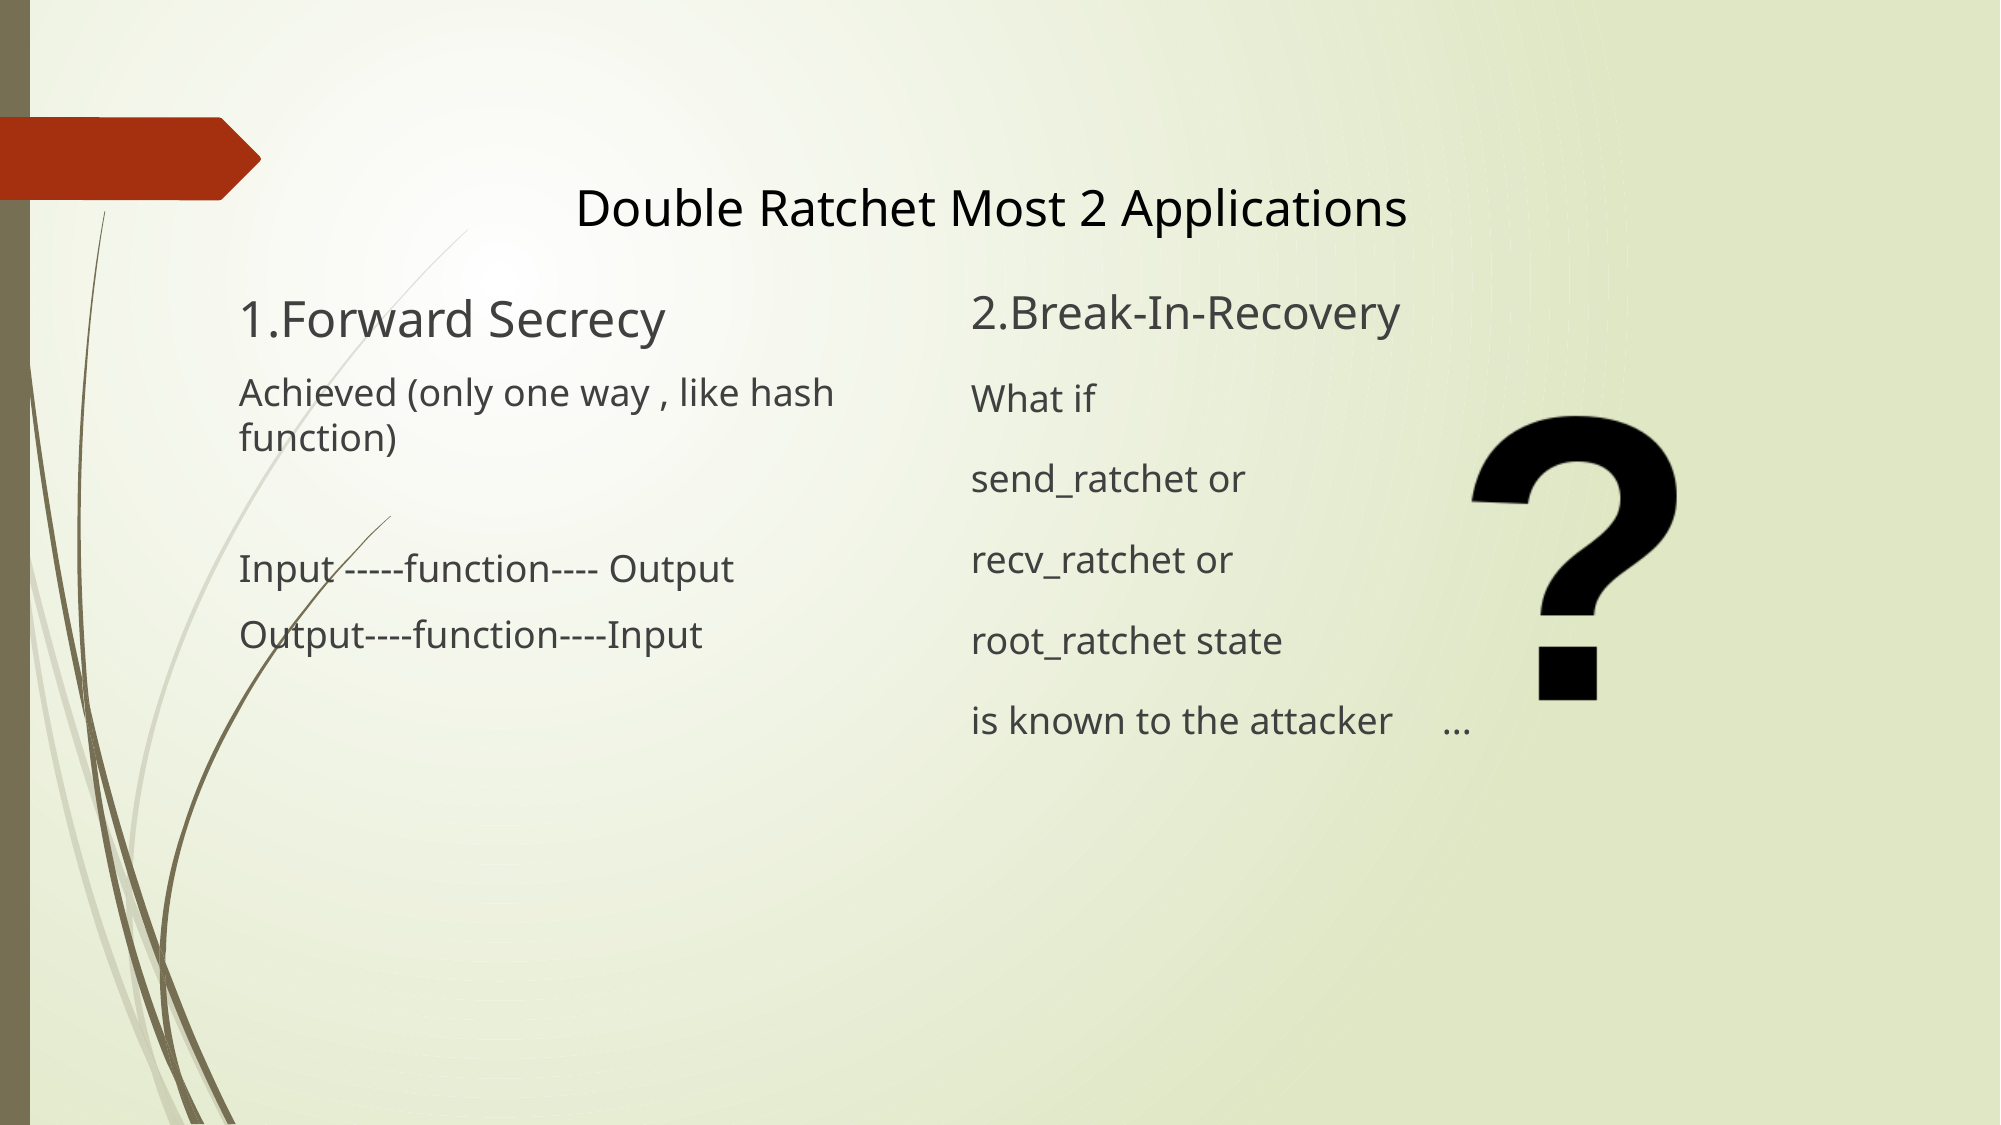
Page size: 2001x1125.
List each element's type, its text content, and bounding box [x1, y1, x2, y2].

list 2.Break-In-Recovery What if send_ratchet or recv_ratchet or root_ratchet state is known to the attacker ... [900, 280, 1852, 901]
title Double Ratchet Most 2 Applications [425, 102, 1888, 313]
picture [1425, 399, 1738, 713]
list 1.Forward Secrecy Achieved (only one way , like hash function) Input -----function---- Output Output----function----Input [223, 280, 900, 901]
